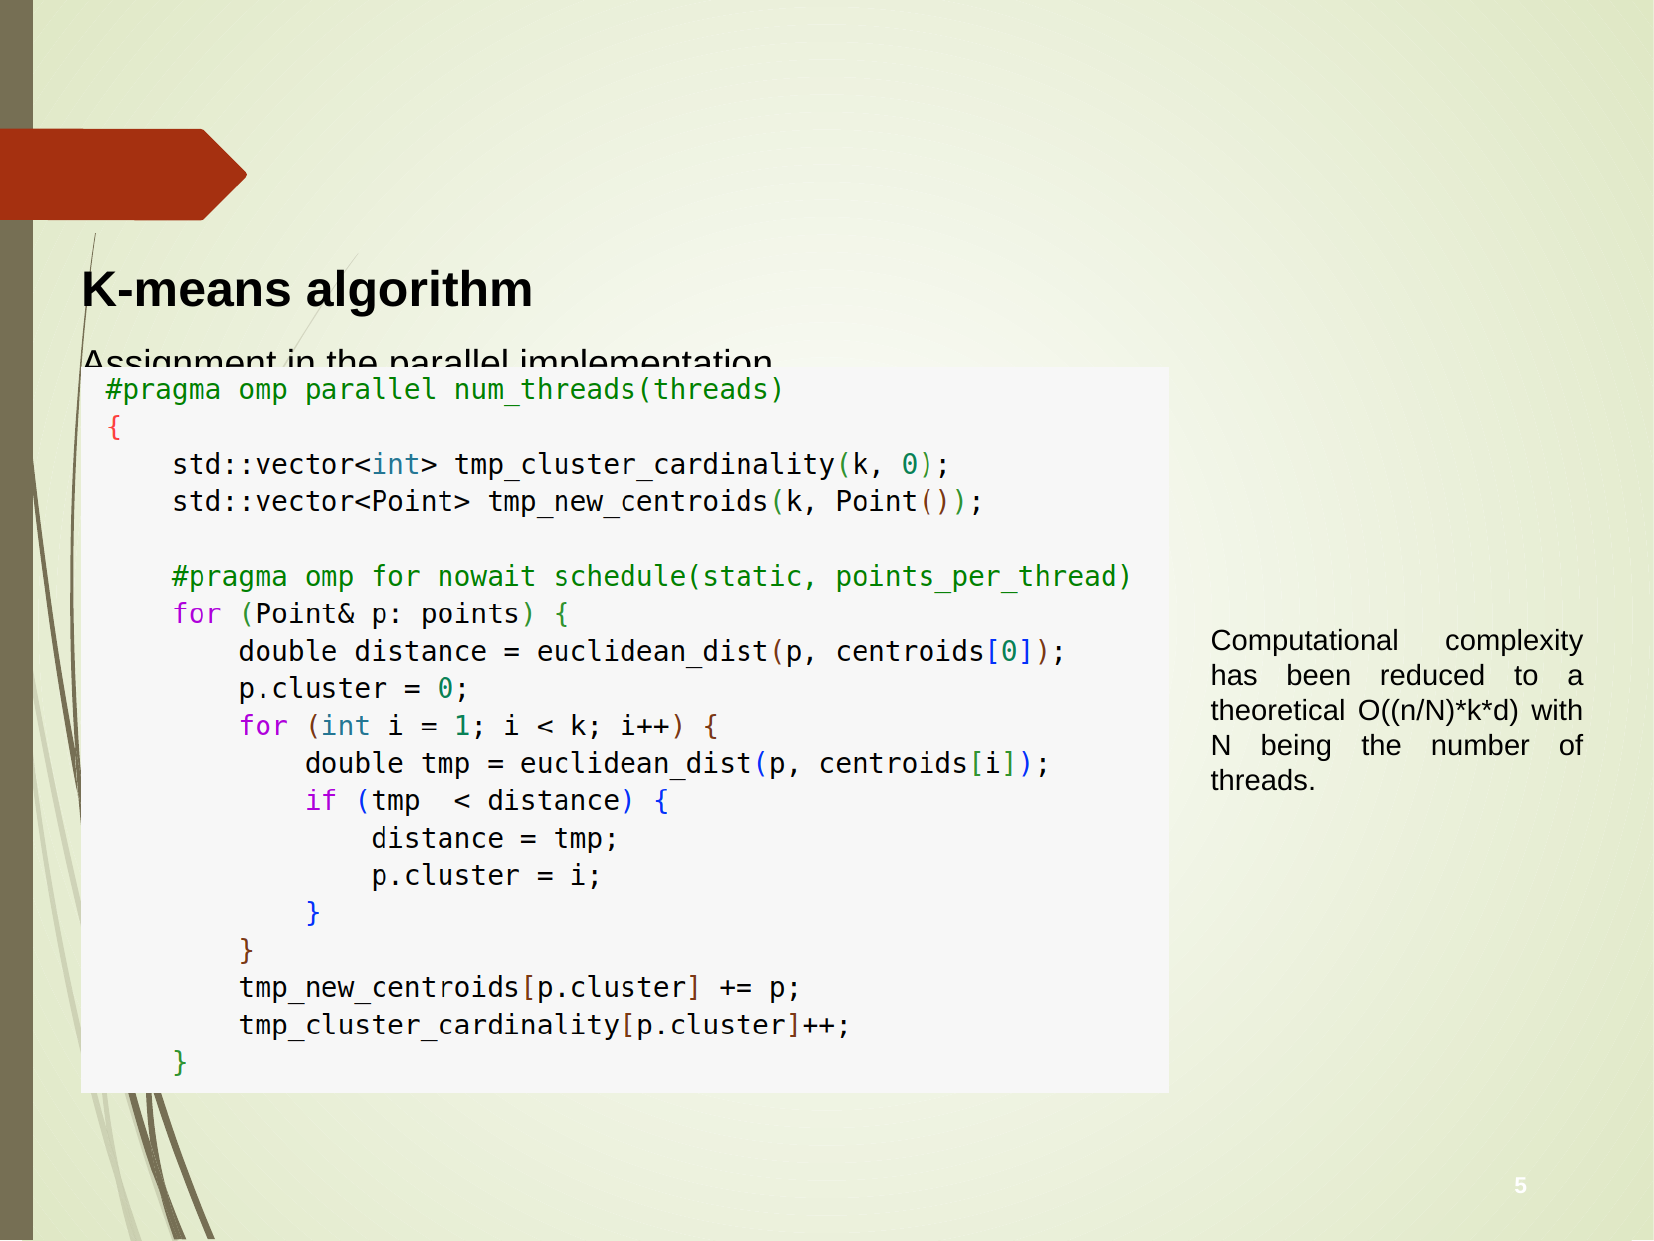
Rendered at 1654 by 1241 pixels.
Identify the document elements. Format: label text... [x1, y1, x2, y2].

text_box K-means algorithm Assignment in the parallel implementation [81, 226, 944, 337]
text_box 5 [1505, 1160, 1536, 1208]
text_box Computational complexity has been reduced to a theoretical O((n/N)*k*d) with N being the number of threads. [1210, 354, 1595, 1063]
picture [81, 367, 1169, 1093]
